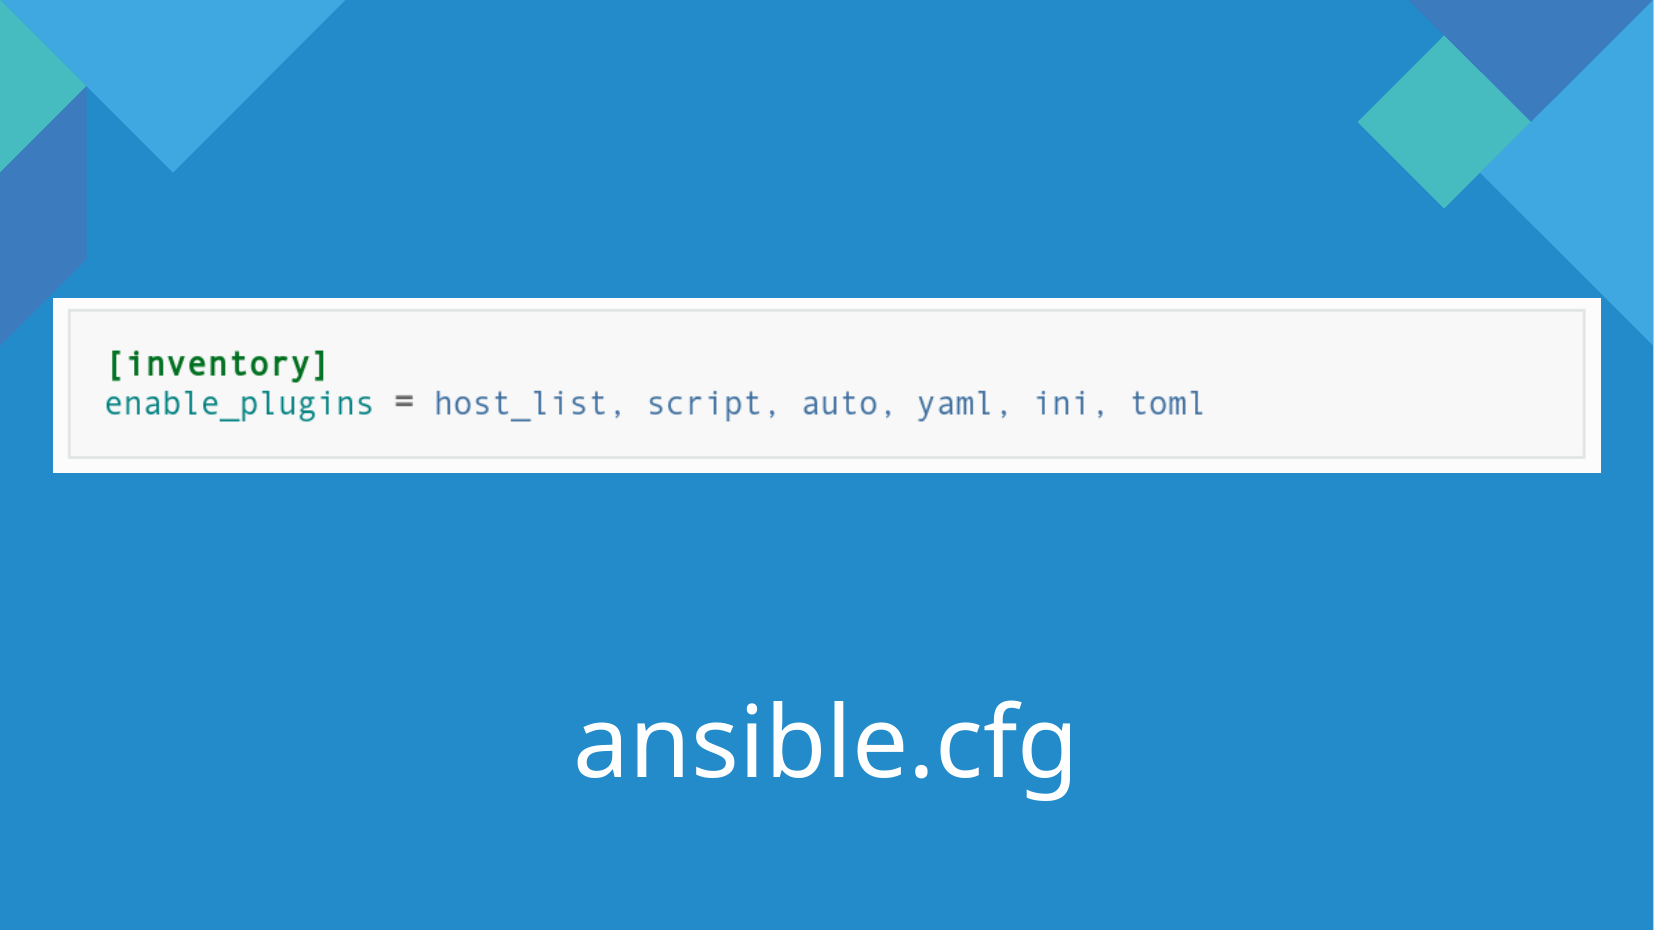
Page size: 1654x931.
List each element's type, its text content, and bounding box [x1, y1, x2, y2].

title ansible.cfg [59, 649, 1595, 827]
picture [53, 298, 1601, 473]
